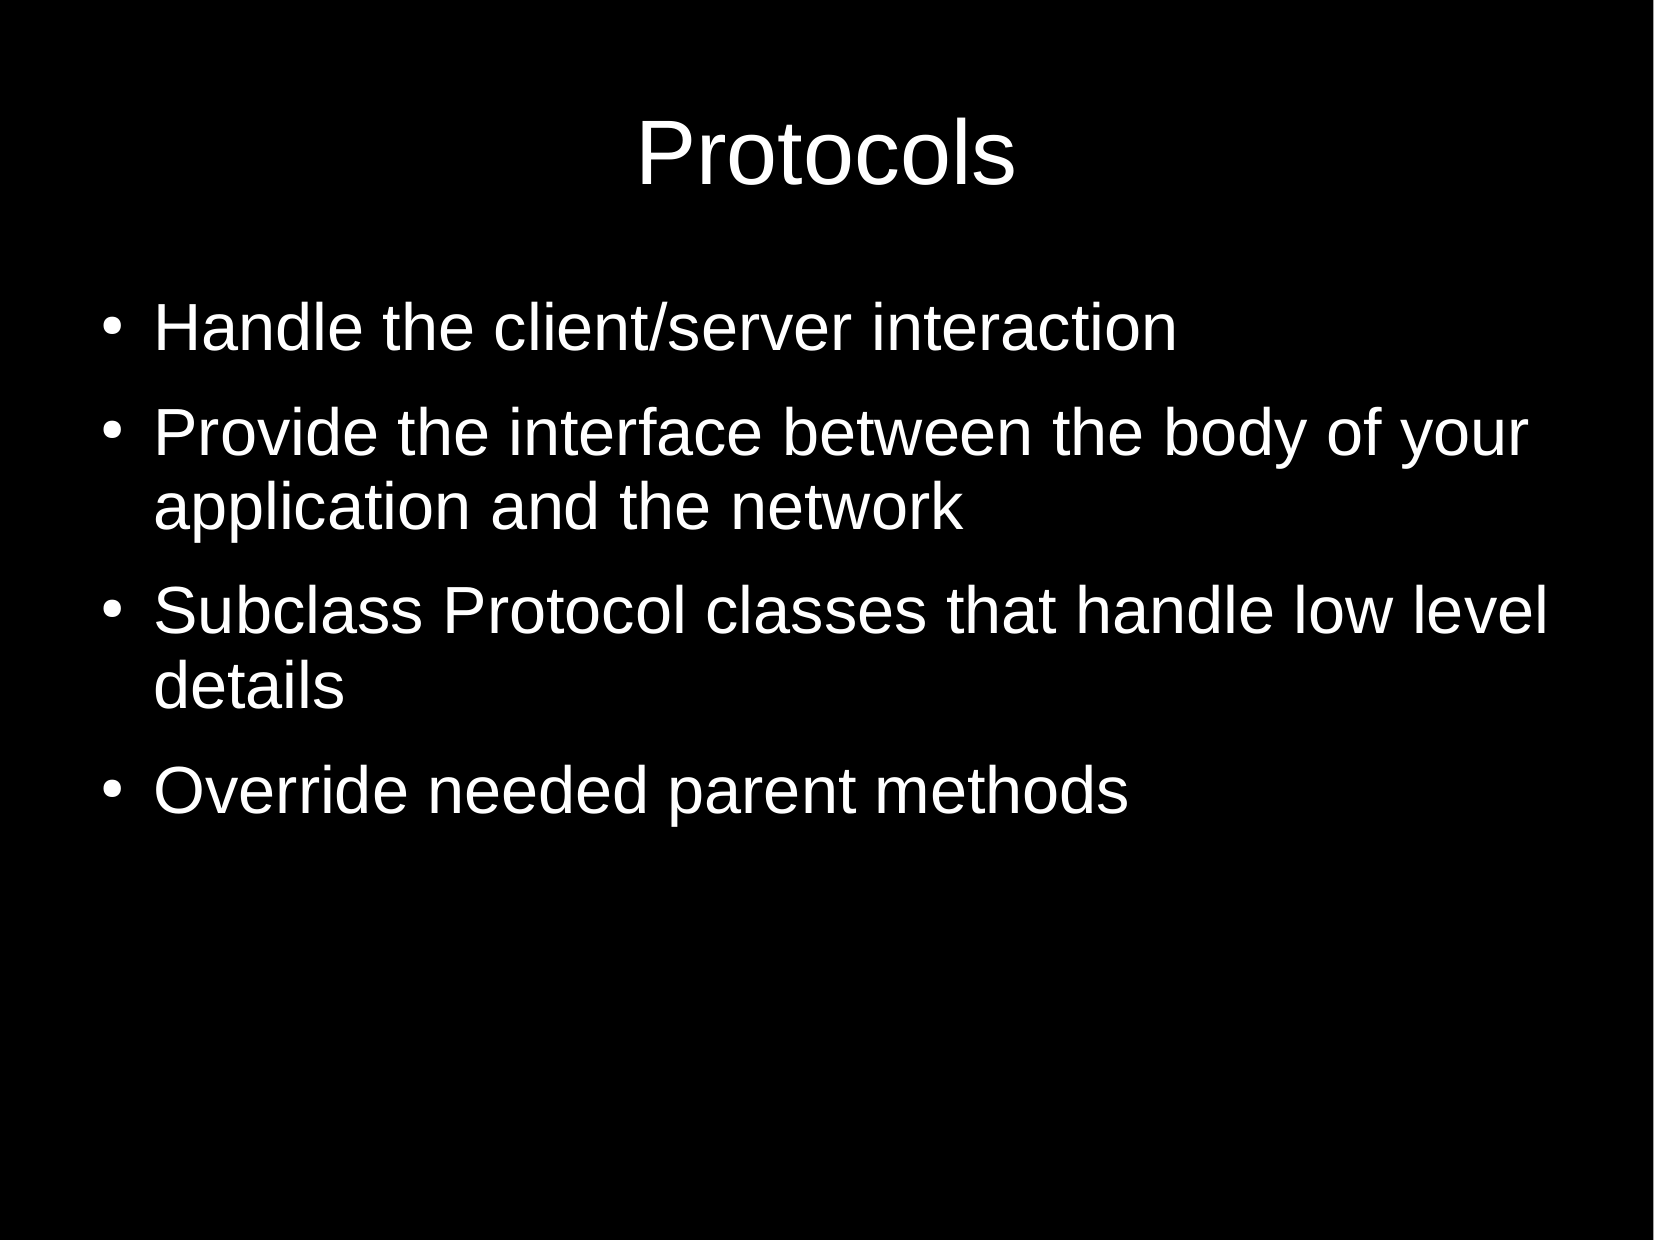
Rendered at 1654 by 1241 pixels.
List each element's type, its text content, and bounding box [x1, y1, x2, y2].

title Protocols [82, 56, 1571, 250]
list Handle the client/server interaction Provide the interface between the body of your application and the network Subclass Protocol classes that handle low level details Override needed parent methods [82, 290, 1571, 1094]
